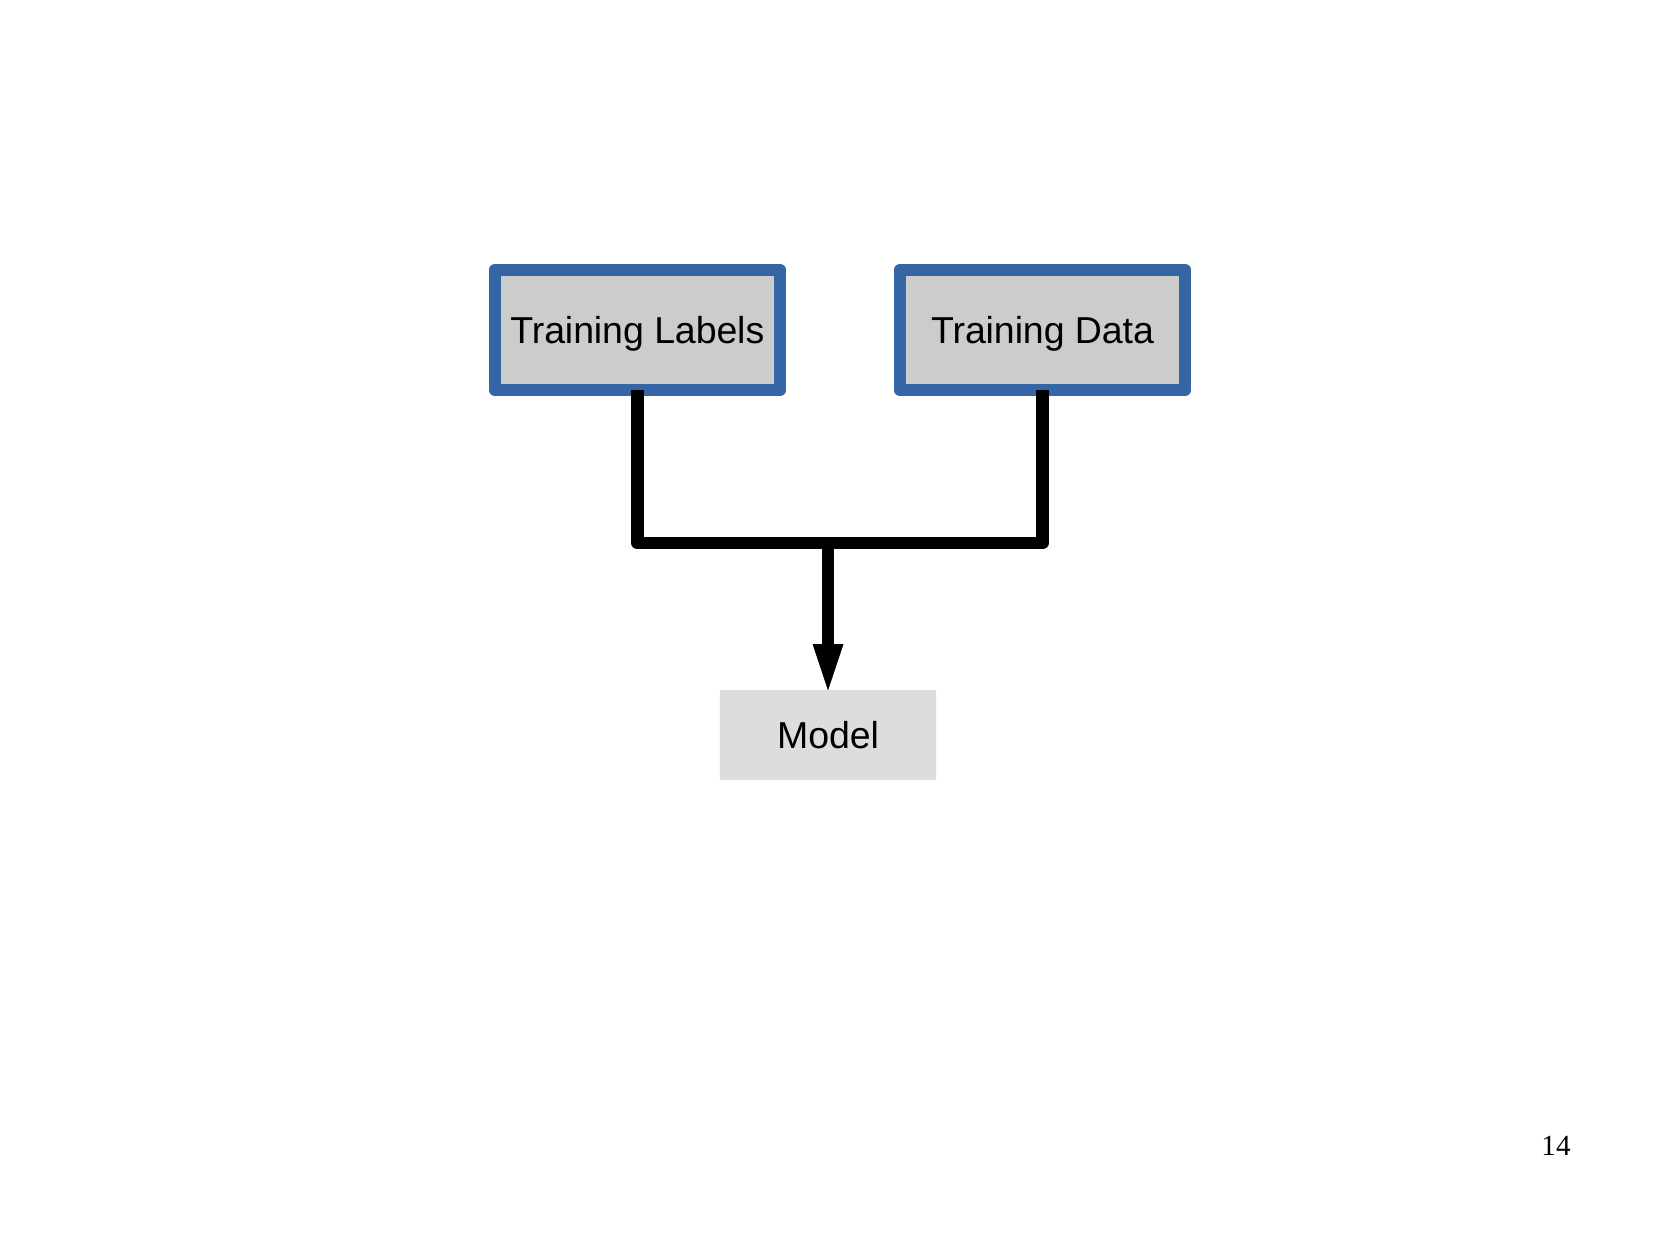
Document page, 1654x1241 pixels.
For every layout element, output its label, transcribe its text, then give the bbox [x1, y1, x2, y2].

text_box Training Data [900, 270, 1186, 391]
text_box Model [719, 690, 937, 781]
text_box Training Labels [495, 270, 781, 391]
